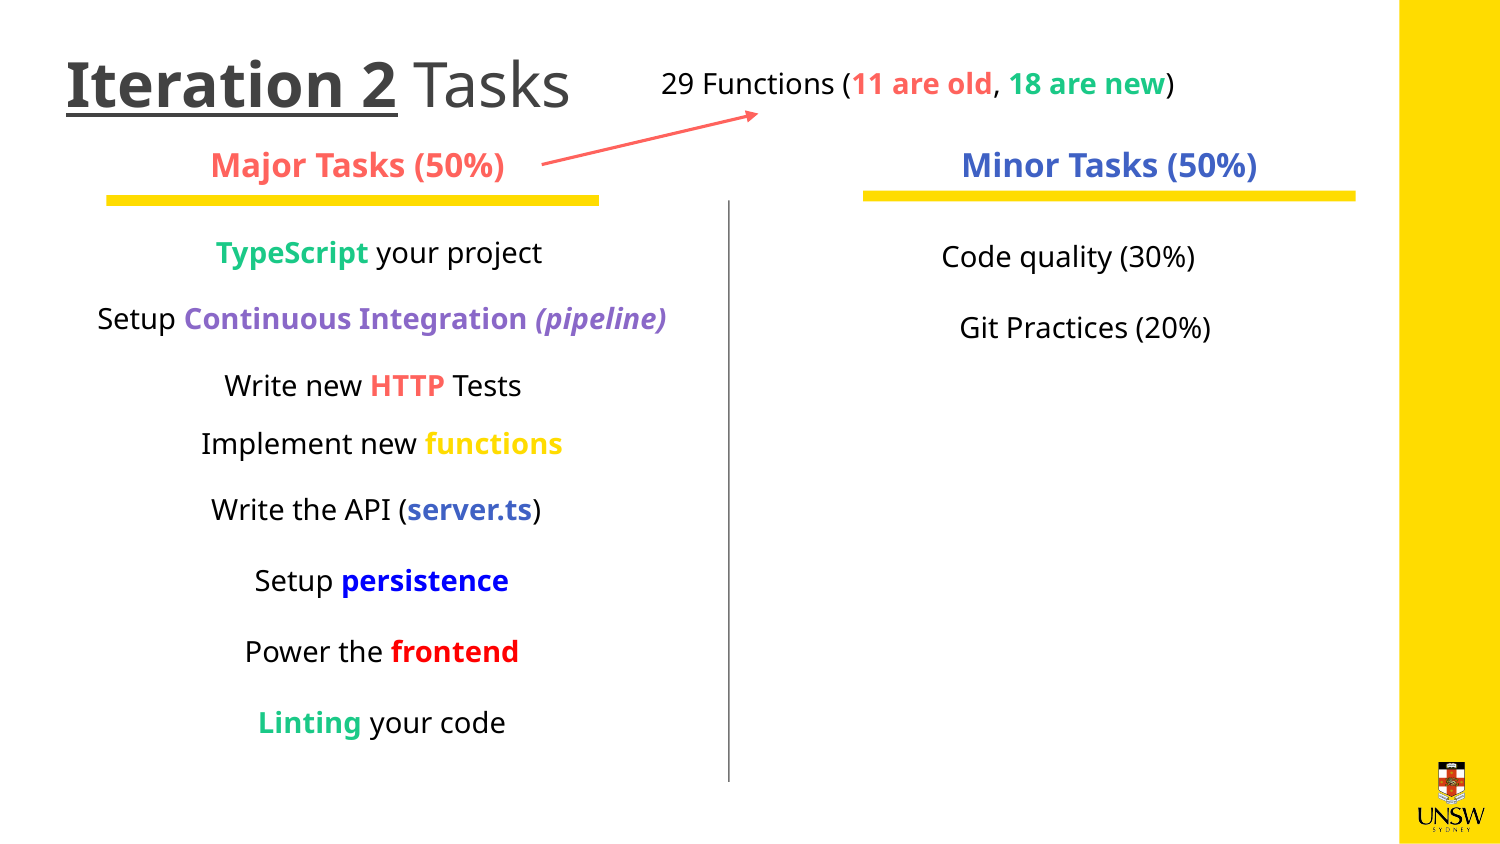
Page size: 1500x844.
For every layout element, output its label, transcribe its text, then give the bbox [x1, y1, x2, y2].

text_box [863, 190, 1356, 202]
text_box [106, 195, 599, 206]
text_box Setup Continuous Integration (pipeline) [47, 285, 717, 351]
text_box Power the frontend [78, 618, 686, 684]
text_box 29 Functions (11 are old, 18 are new) [614, 50, 1221, 116]
text_box Major Tasks (50%) [70, 129, 645, 200]
text_box Write the API (server.ts) [72, 476, 680, 542]
text_box Iteration 2 Tasks [51, 15, 1449, 136]
text_box Linting your code [78, 689, 686, 755]
text_box Minor Tasks (50%) [916, 129, 1303, 190]
picture [1418, 762, 1485, 832]
text_box TypeScript your project [76, 219, 683, 285]
text_box Code quality (30%) [728, 223, 1408, 289]
text_box Setup persistence [78, 547, 686, 613]
text_box Write new HTTP Tests [70, 351, 677, 417]
text_box Git Practices (20%) [834, 294, 1337, 360]
text_box Implement new functions [78, 410, 686, 476]
